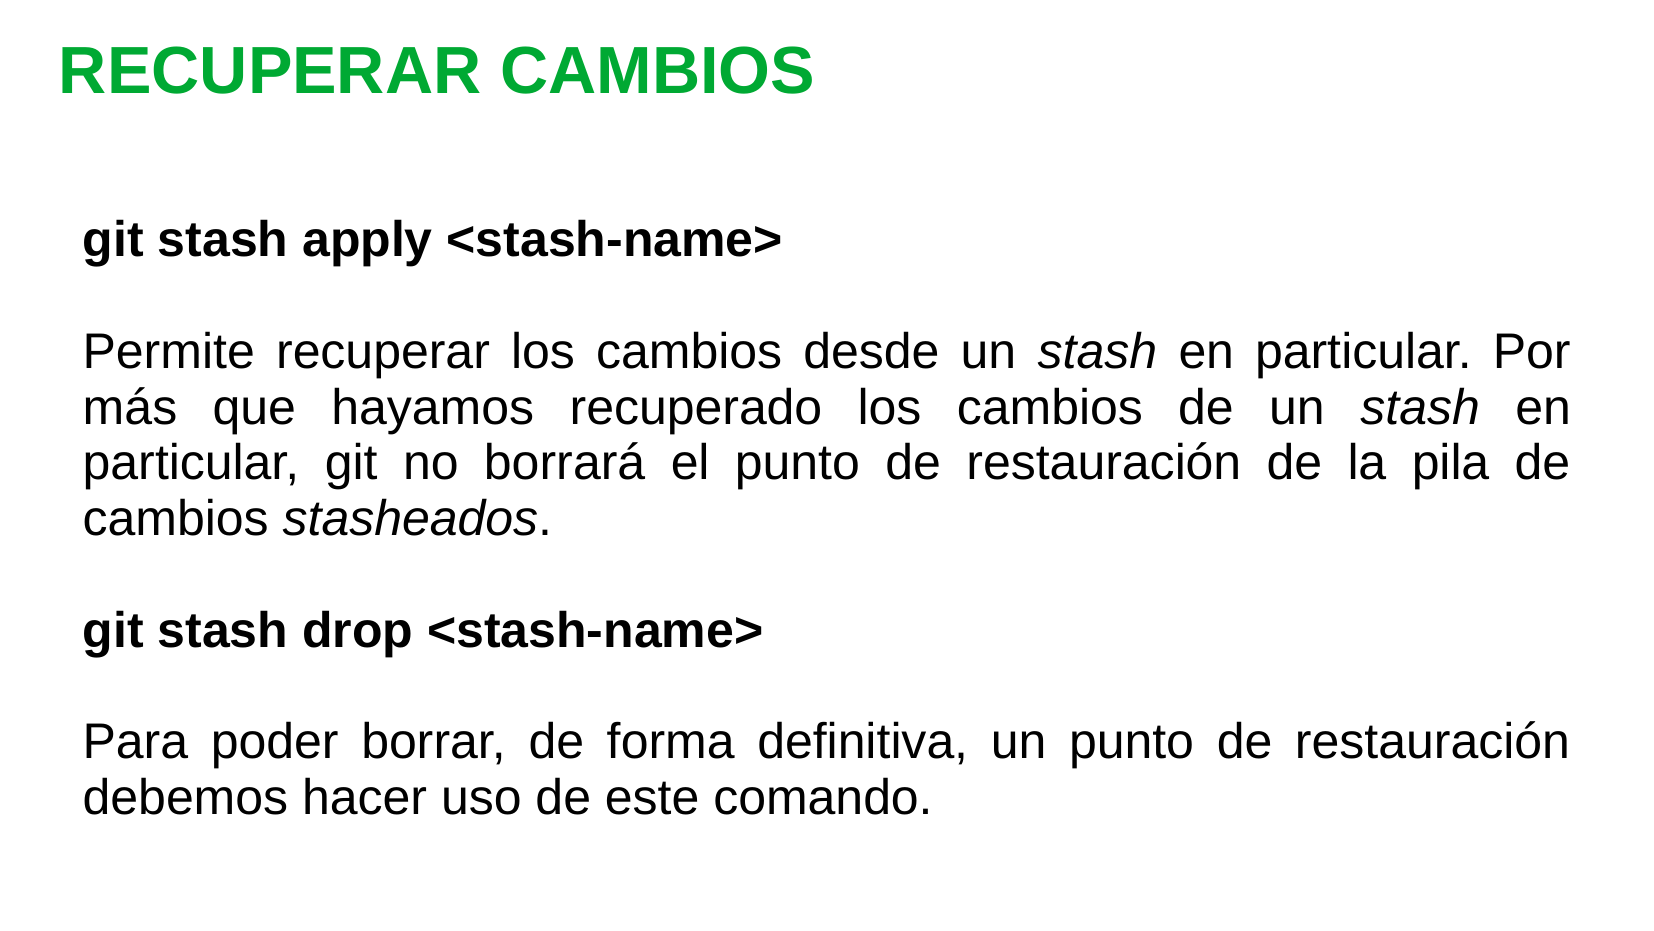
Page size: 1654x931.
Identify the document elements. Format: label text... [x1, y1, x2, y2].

title RECUPERAR CAMBIOS [59, 24, 1548, 118]
subtitle git stash apply <stash-name> Permite recuperar los cambios desde un stash en particular. Por más que hayamos recuperado los cambios de un stash en particular, git no borrará el punto de restauración de la pila de cambios stasheados. git stash drop <stash-name> Para poder borrar, de forma definitiva, un punto de restauración debemos hacer uso de este comando. [82, 155, 1571, 881]
